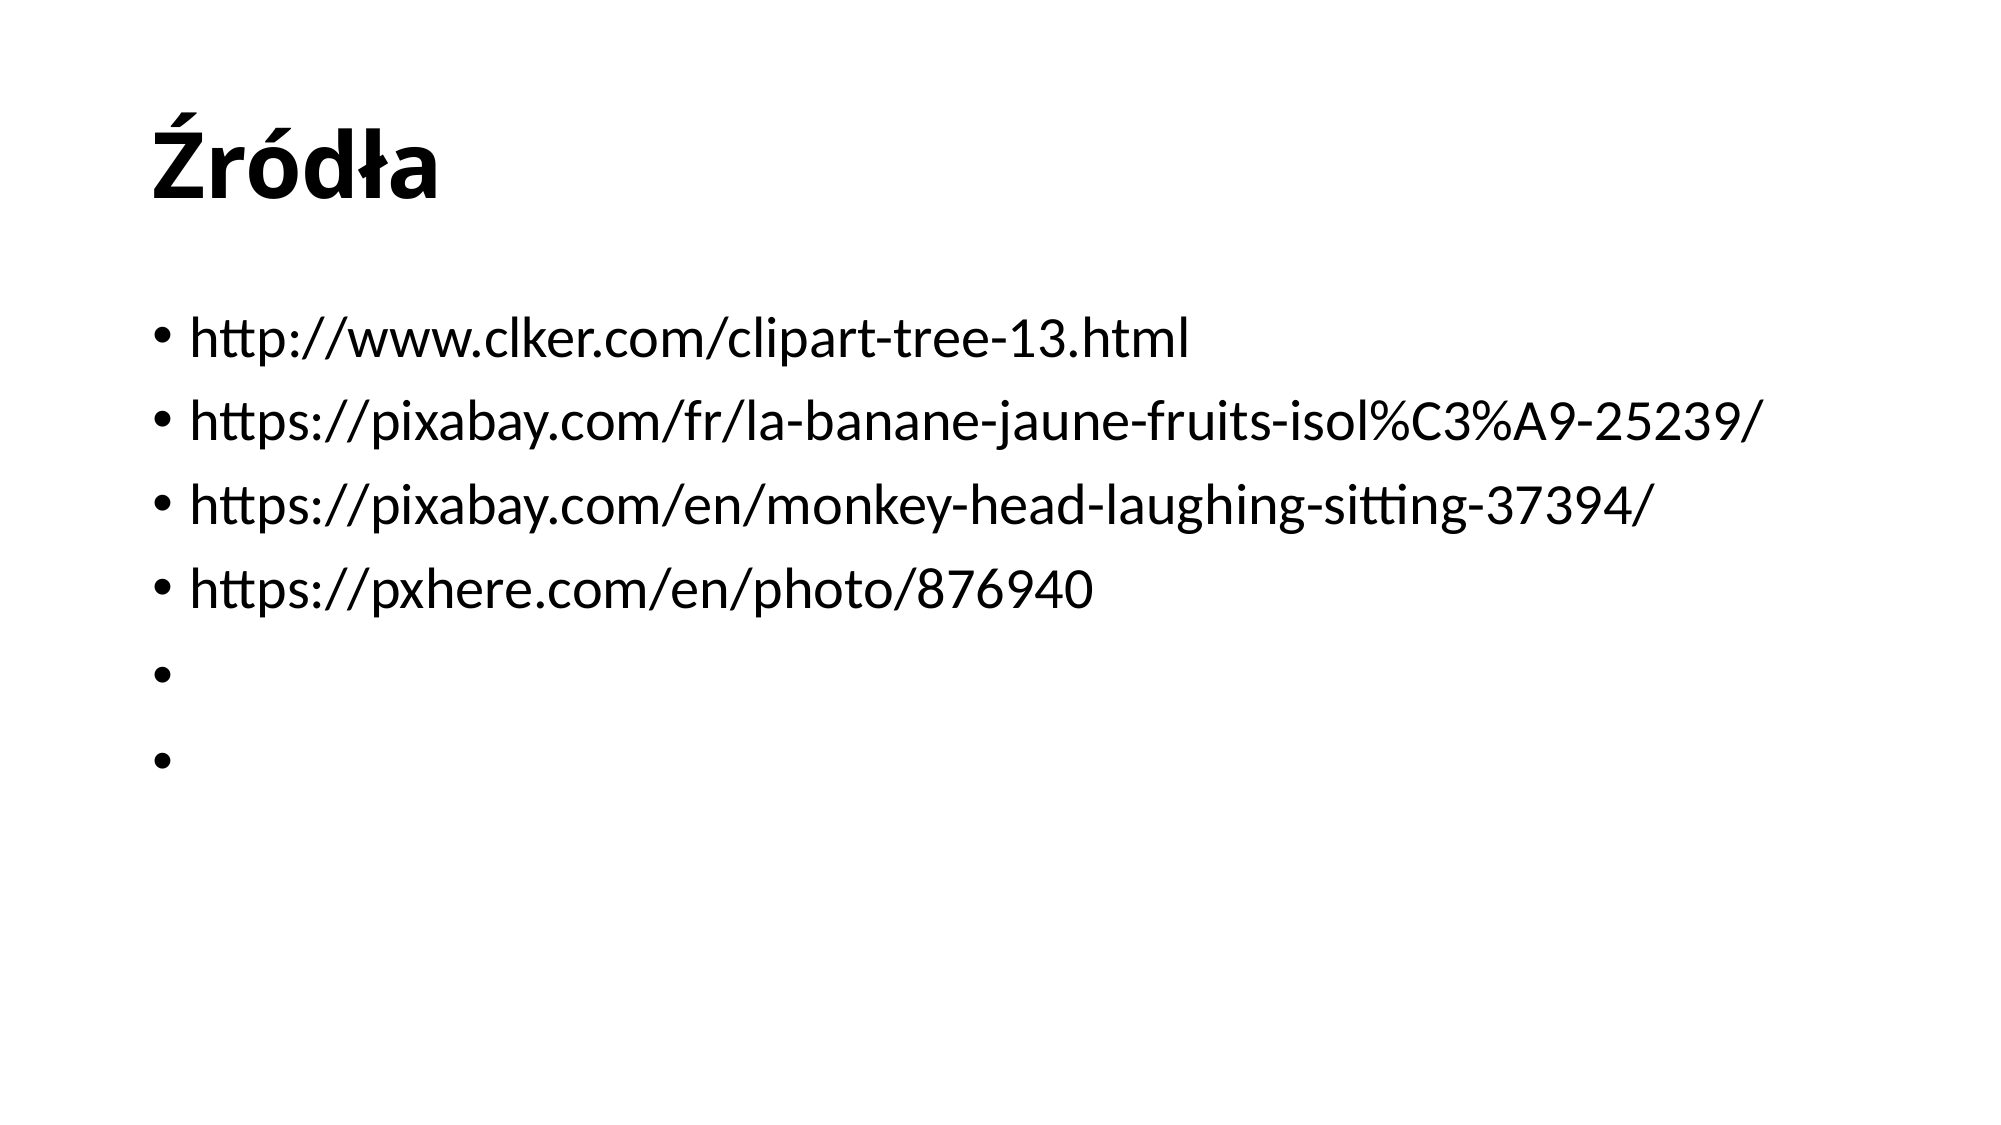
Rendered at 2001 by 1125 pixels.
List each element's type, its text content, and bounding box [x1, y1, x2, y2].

list http://www.clker.com/clipart-tree-13.html https://pixabay.com/fr/la-banane-jaune-fruits-isol%C3%A9-25239/ https://pixabay.com/en/monkey-head-laughing-sitting-37394/ https://pxhere.com/en/photo/876940 [137, 299, 1863, 1014]
title Źródła [137, 59, 1863, 278]
